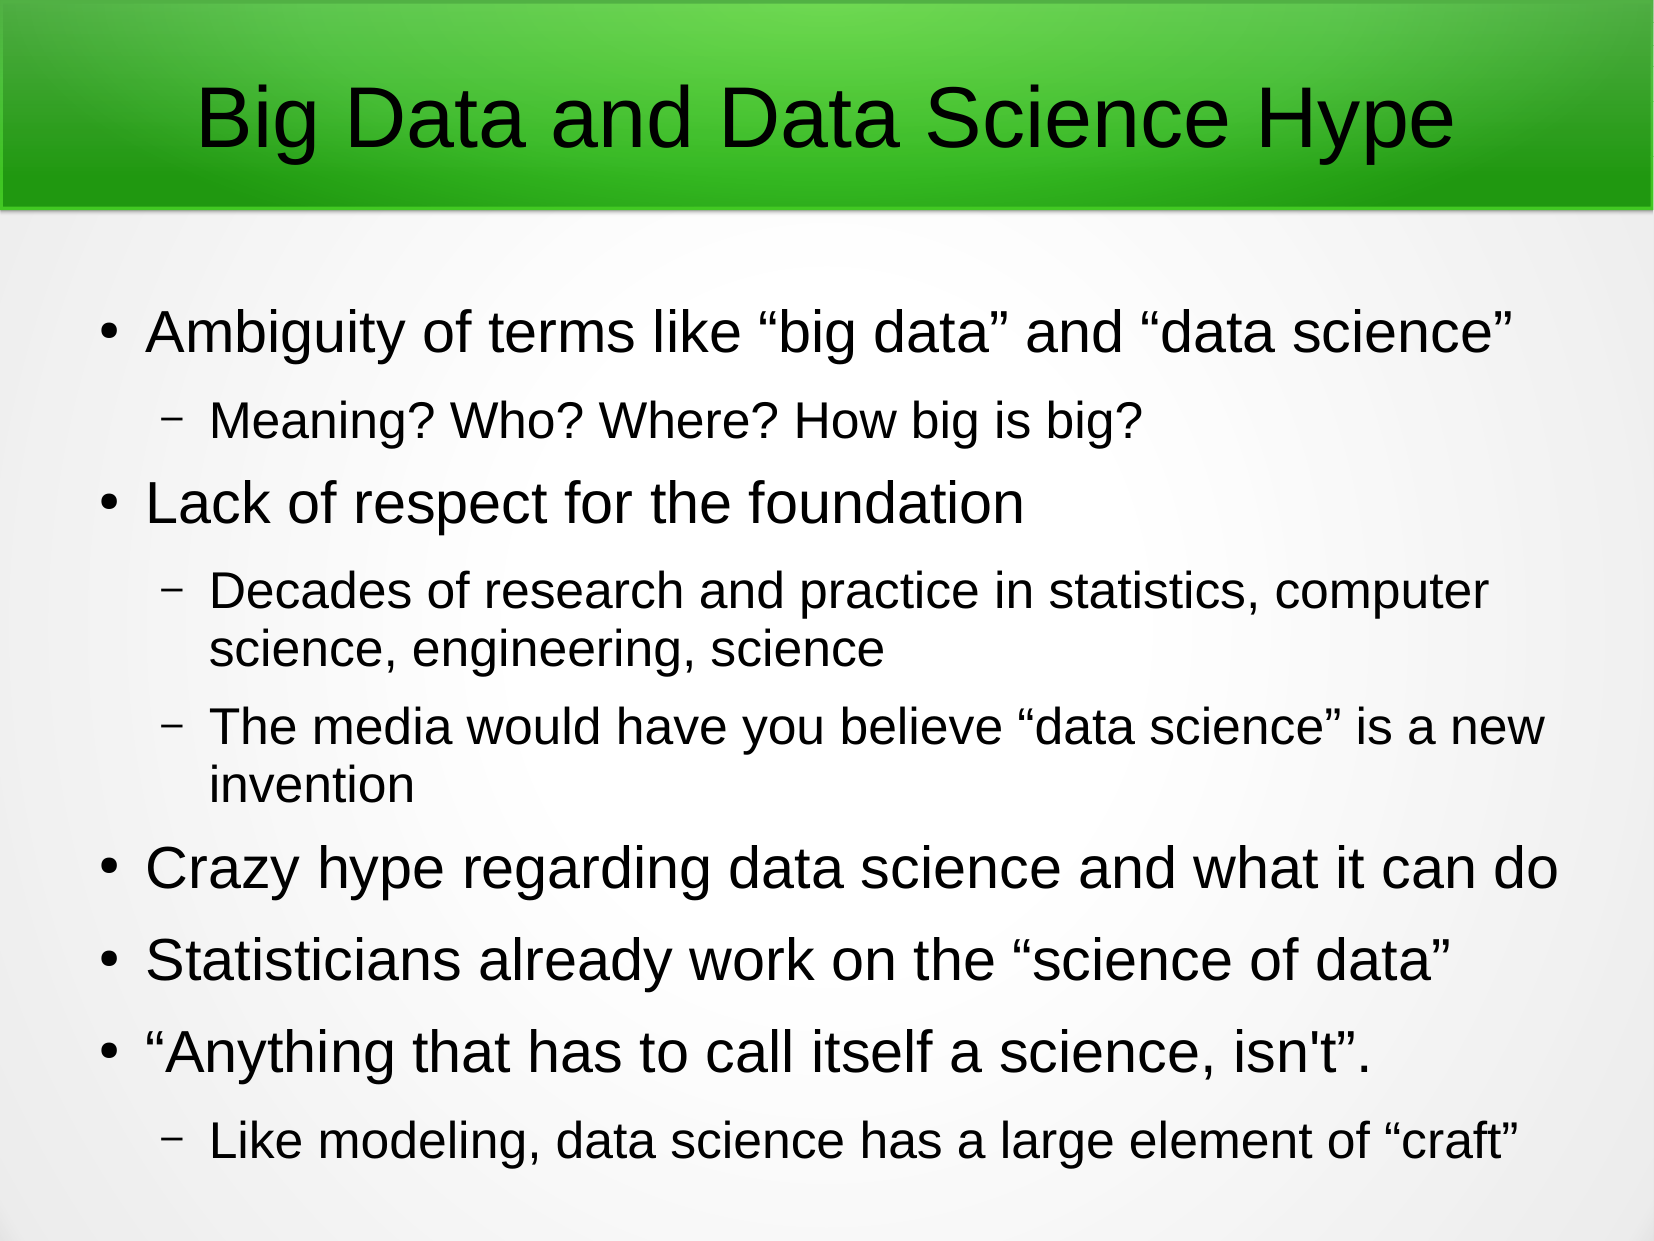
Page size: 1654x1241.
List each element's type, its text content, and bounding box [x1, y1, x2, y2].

title Big Data and Data Science Hype [82, 47, 1571, 189]
list Ambiguity of terms like “big data” and “data science” Meaning? Who? Where? How big is big? Lack of respect for the foundation Decades of research and practice in statistics, computer science, engineering, science The media would have you believe “data science” is a new invention Crazy hype regarding data science and what it can do Statisticians already work on the “science of data” “Anything that has to call itself a science, isn't”. Like modeling, data science has a large element of “craft” [82, 299, 1571, 1201]
